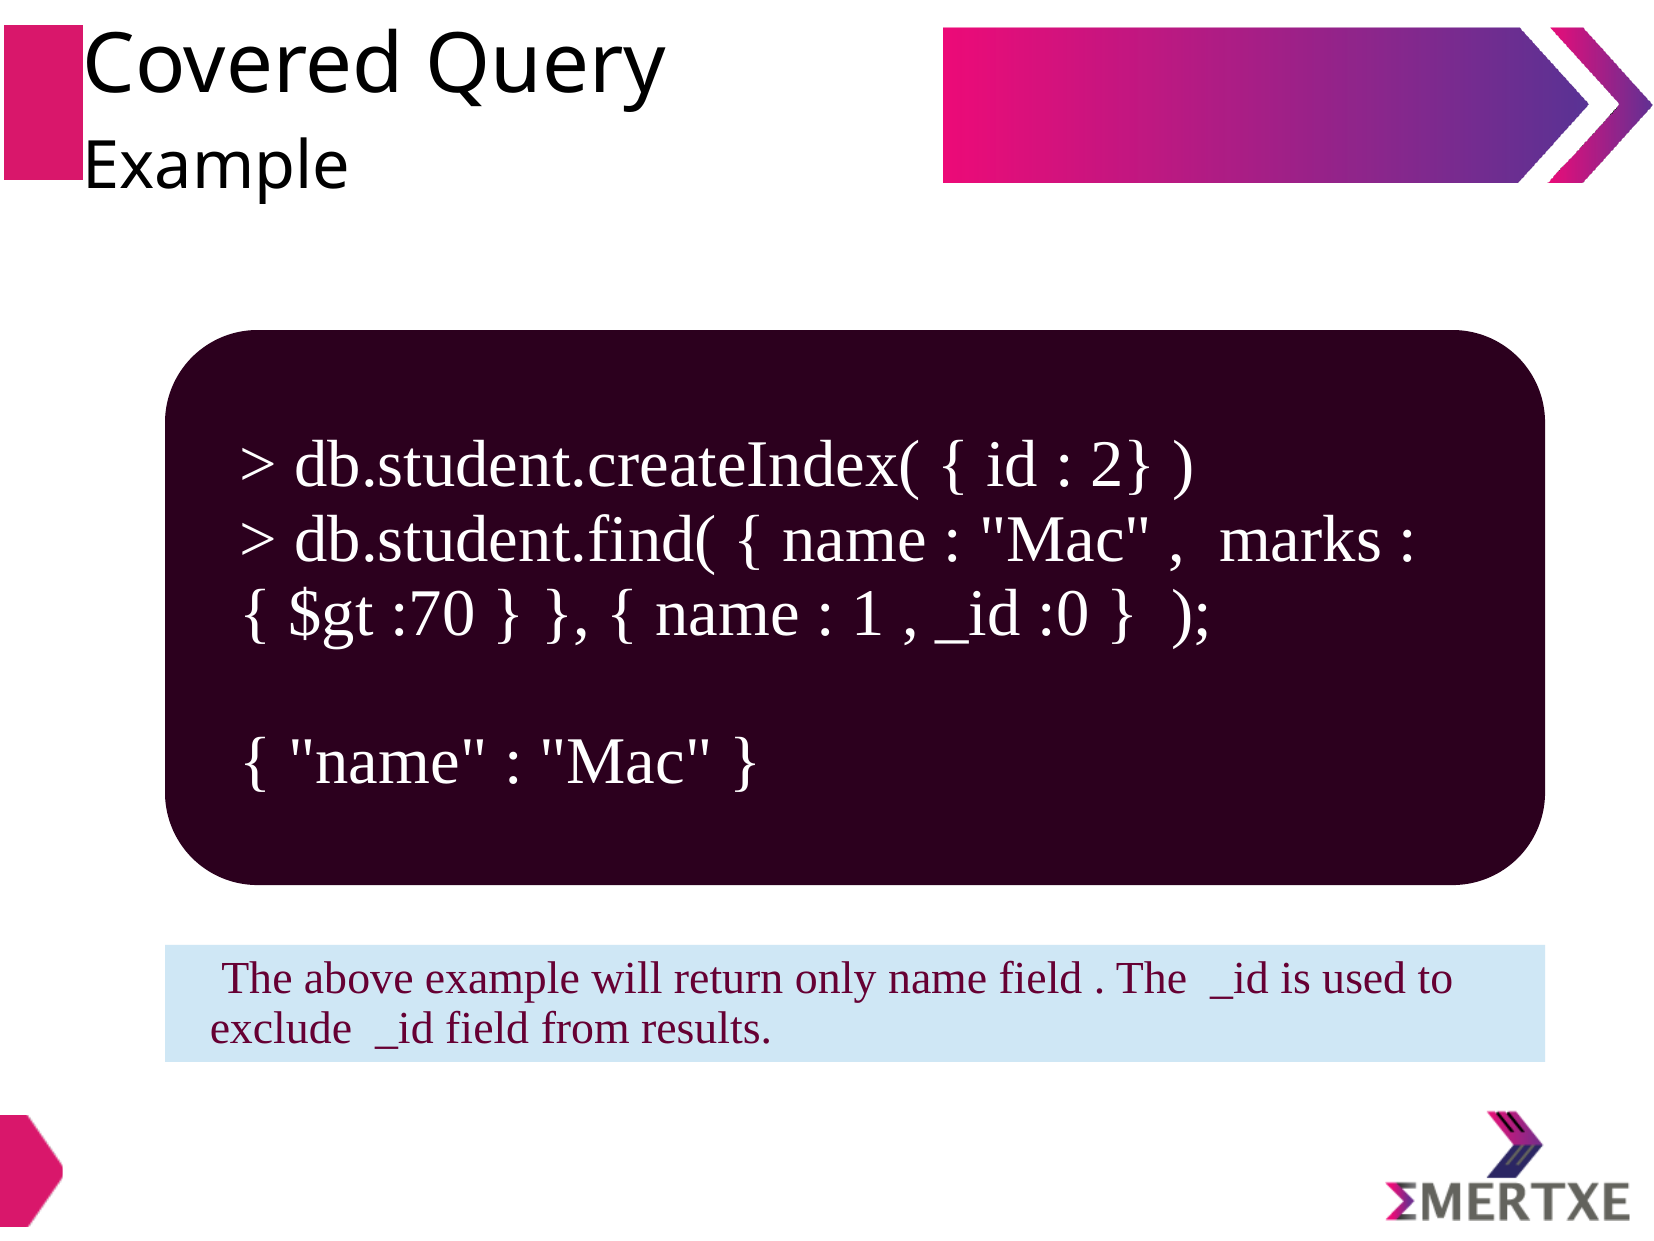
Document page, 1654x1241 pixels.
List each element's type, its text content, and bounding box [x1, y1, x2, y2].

text_box > db.student.createIndex( { id : 2} ) > db.student.find( { name : "Mac" , marks : { $gt :70 } }, { name : 1 , _id :0 } ); { "name" : "Mac" } [225, 420, 1441, 847]
text_box [165, 944, 1546, 1062]
text_box [165, 330, 1546, 886]
title Covered Query Example [82, 2, 1571, 210]
list [82, 290, 1571, 1010]
text_box The above example will return only name field . The _id is used to exclude _id field from results. [195, 945, 1516, 1081]
picture [1571, 27, 1653, 183]
picture [1385, 1107, 1631, 1221]
